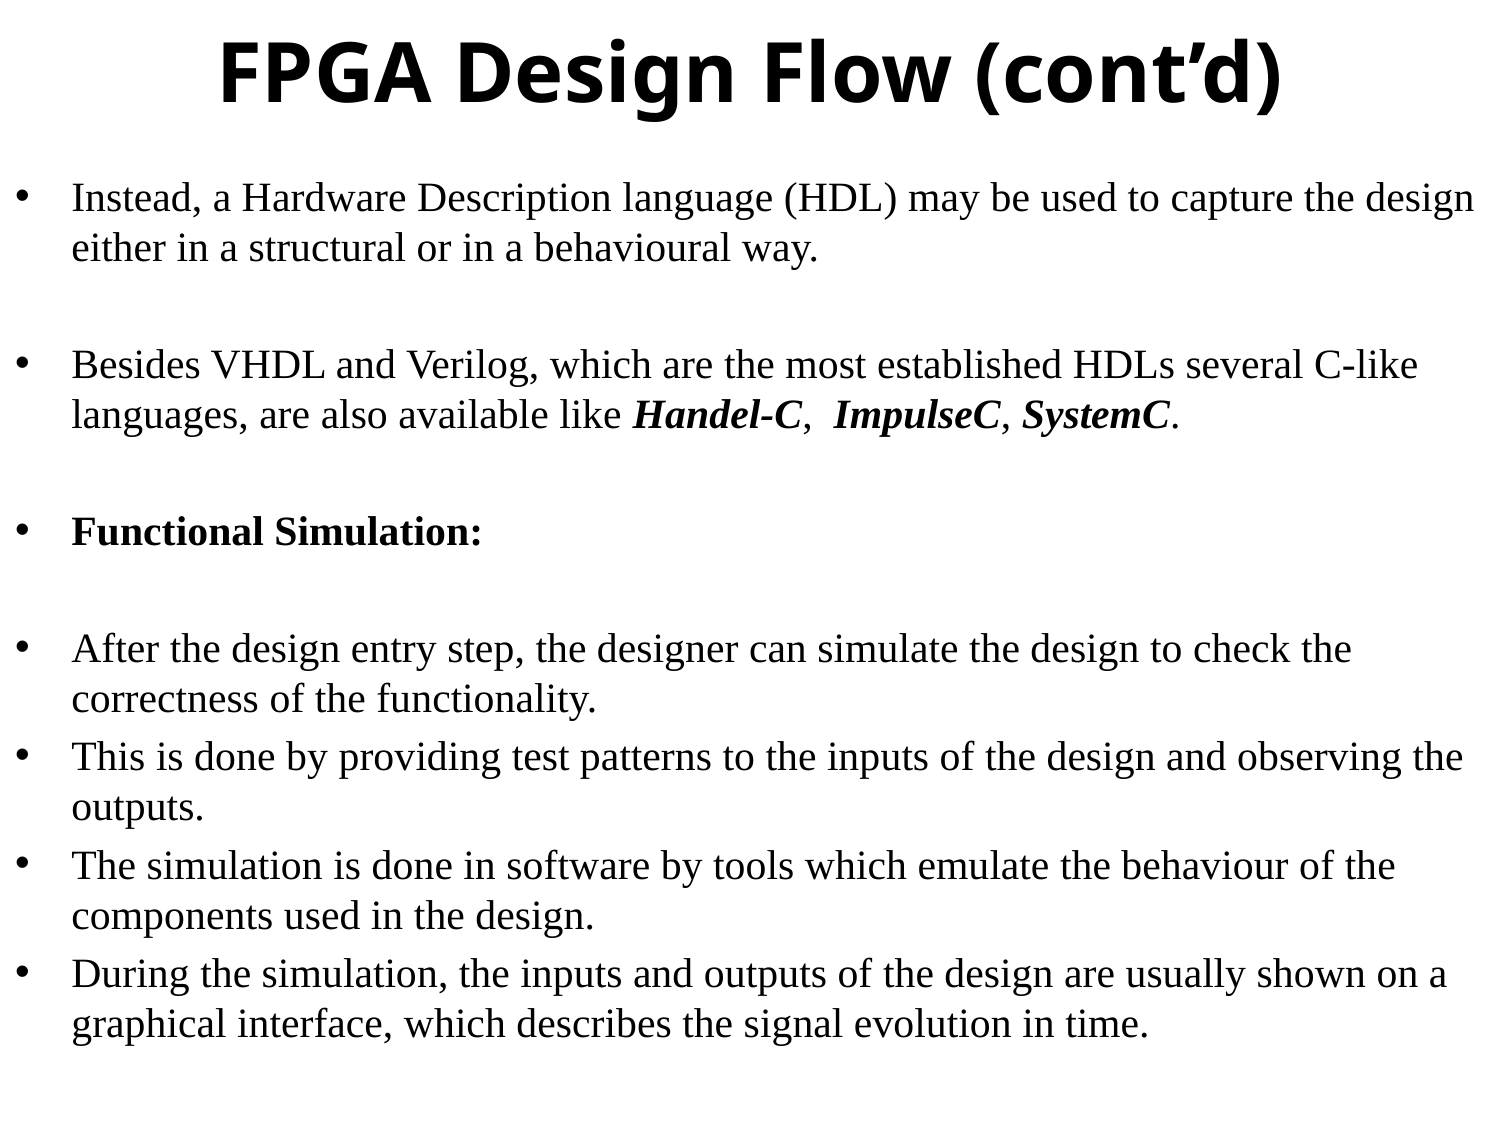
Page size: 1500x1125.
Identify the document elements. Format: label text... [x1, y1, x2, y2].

title FPGA Design Flow (cont’d) [75, 0, 1425, 138]
list Instead, a Hardware Description language (HDL) may be used to capture the design either in a structural or in a behavioural way. Besides VHDL and Verilog, which are the most established HDLs several C-like languages, are also available like Handel-C, ImpulseC, SystemC. Functional Simulation: After the design entry step, the designer can simulate the design to check the correctness of the functionality. This is done by providing test patterns to the inputs of the design and observing the outputs. The simulation is done in software by tools which emulate the behaviour of the components used in the design. During the simulation, the inputs and outputs of the design are usually shown on a graphical interface, which describes the signal evolution in time. [0, 162, 1500, 1088]
